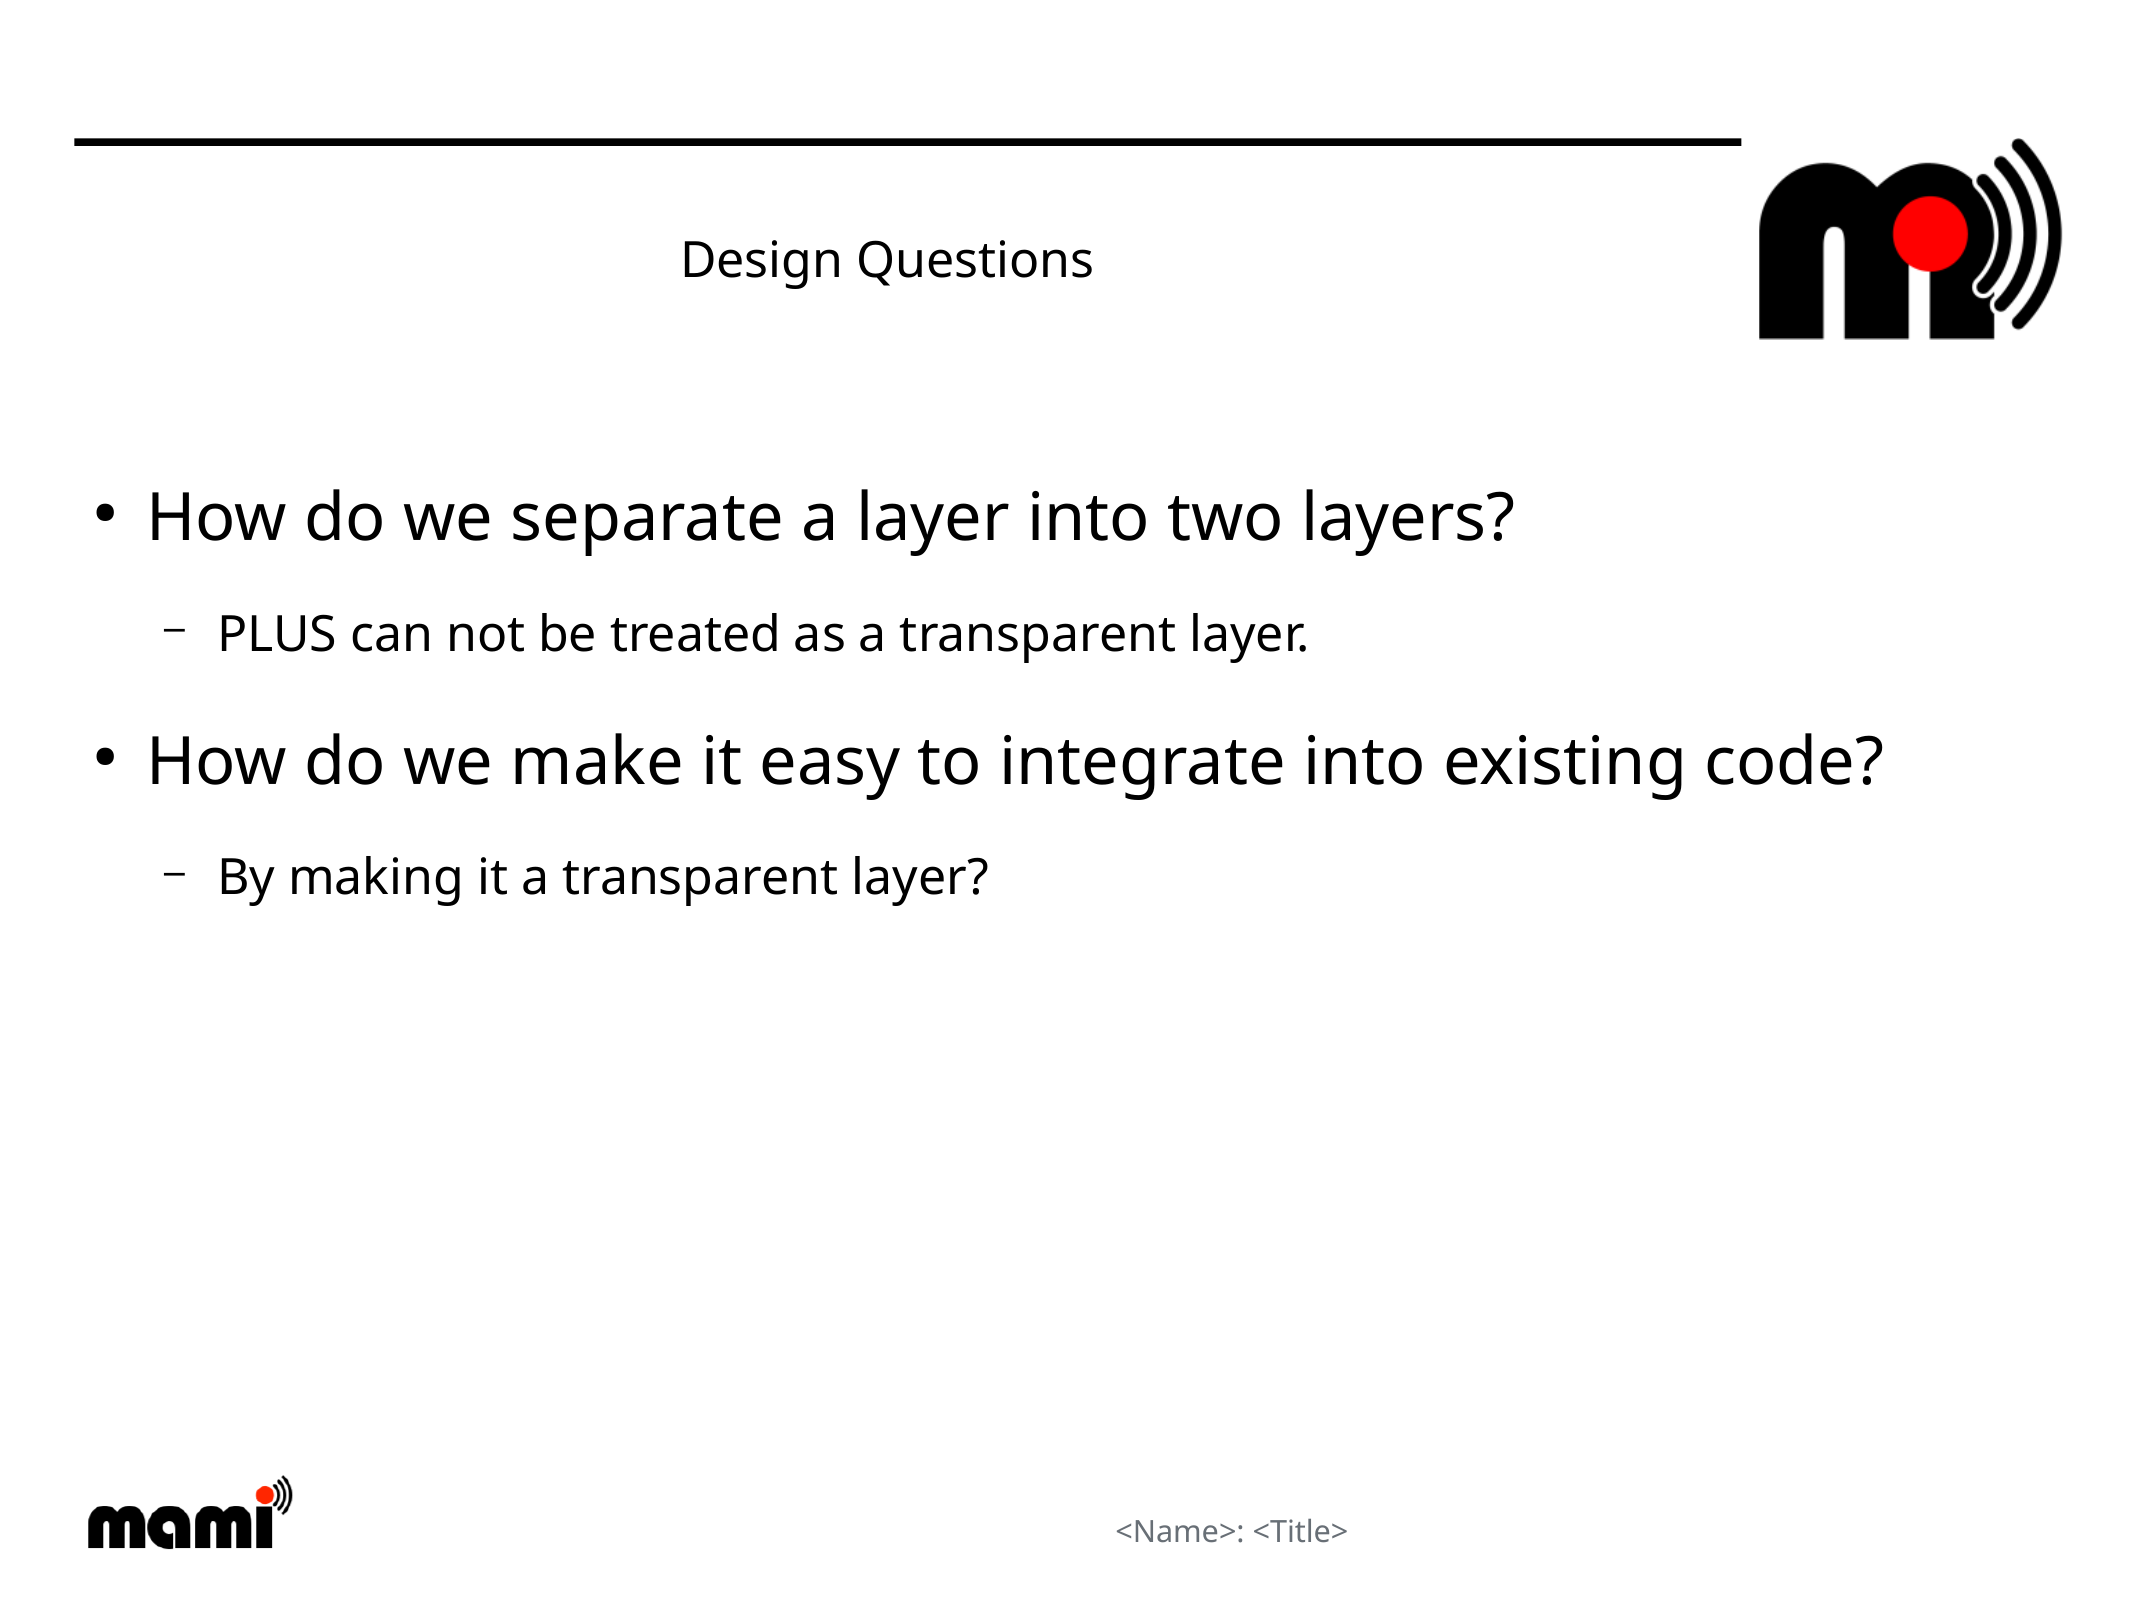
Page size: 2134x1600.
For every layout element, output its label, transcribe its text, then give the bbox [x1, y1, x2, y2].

picture [86, 1473, 294, 1552]
list How do we separate a layer into two layers? PLUS can not be treated as a transparent layer. How do we make it easy to integrate into existing code? By making it a transparent layer? [75, 451, 2053, 1462]
picture [1758, 138, 2065, 340]
title Design Questions [75, 144, 1700, 372]
